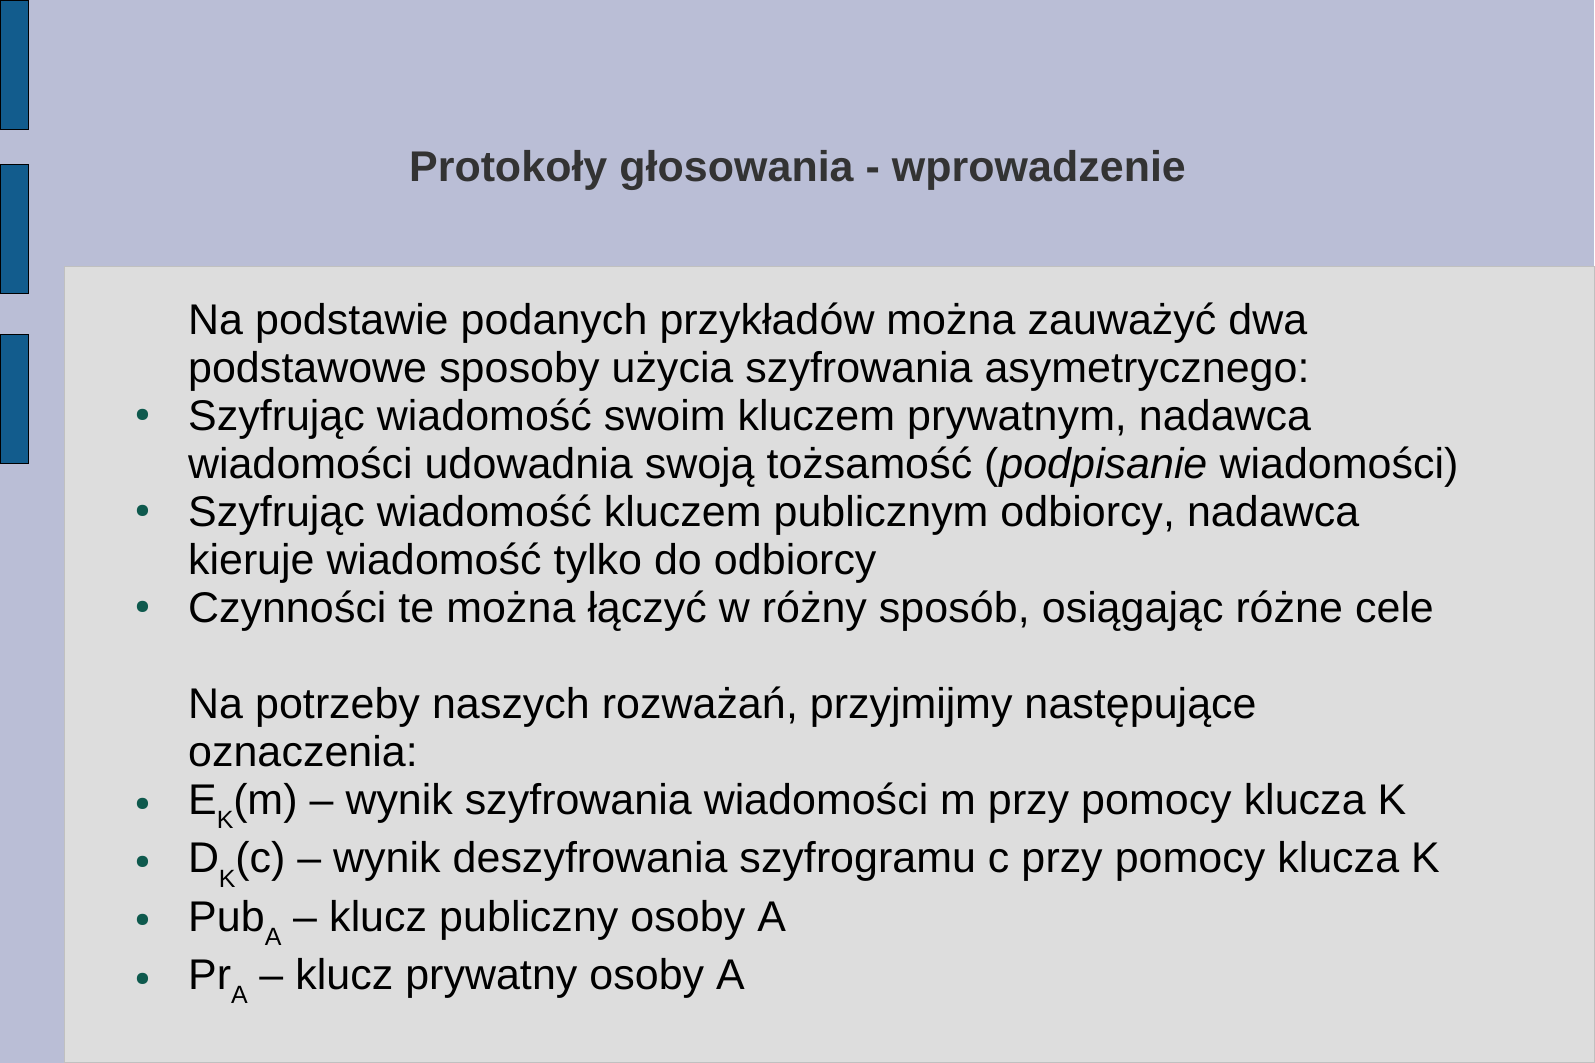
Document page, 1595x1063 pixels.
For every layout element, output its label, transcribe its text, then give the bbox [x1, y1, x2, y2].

title Protokoły głosowania - wprowadzenie [117, 78, 1479, 256]
list Na podstawie podanych przykładów można zauważyć dwa podstawowe sposoby użycia szyfrowania asymetrycznego: Szyfrując wiadomość swoim kluczem prywatnym, nadawca wiadomości udowadnia swoją tożsamość (podpisanie wiadomości) Szyfrując wiadomość kluczem publicznym odbiorcy, nadawca kieruje wiadomość tylko do odbiorcy Czynności te można łączyć w różny sposób, osiągając różne cele Na potrzeby naszych rozważań, przyjmijmy następujące oznaczenia: EK(m) – wynik szyfrowania wiadomości m przy pomocy klucza K DK(c) – wynik deszyfrowania szyfrogramu c przy pomocy klucza K PubA – klucz publiczny osoby A PrA – klucz prywatny osoby A [117, 295, 1479, 1009]
